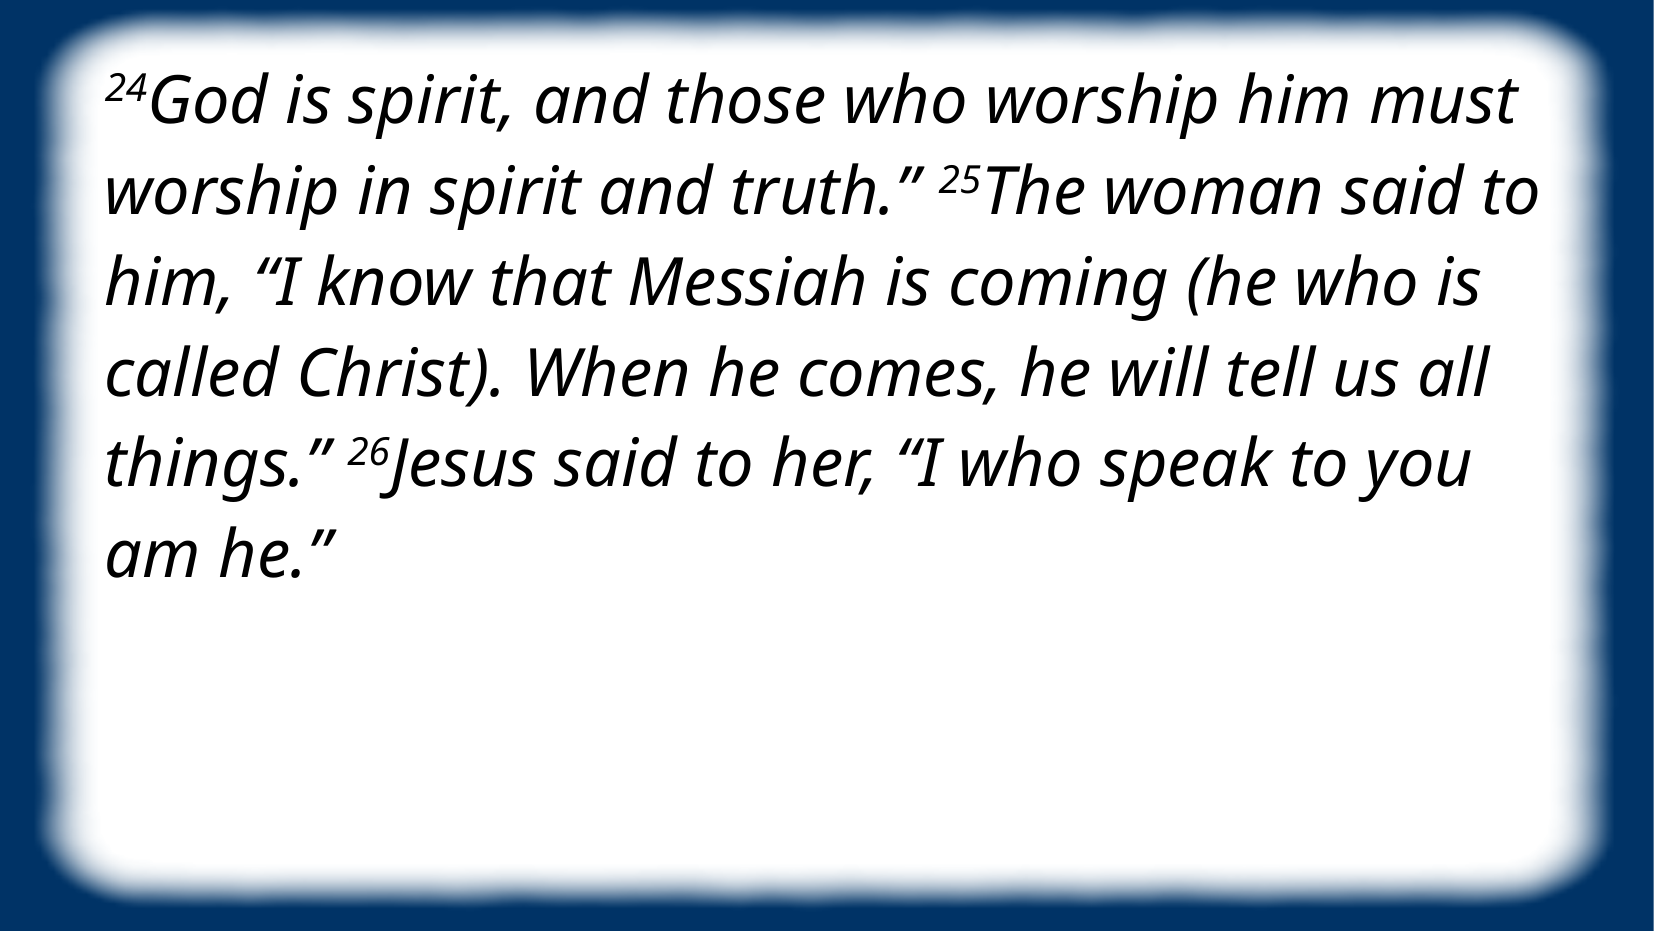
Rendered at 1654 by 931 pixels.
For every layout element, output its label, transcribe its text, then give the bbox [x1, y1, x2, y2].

text_box 24God is spirit, and those who worship him must worship in spirit and truth.” 25The woman said to him, “I know that Messiah is coming (he who is called Christ). When he comes, he will tell us all things.” 26Jesus said to her, “I who speak to you am he.” [90, 45, 1576, 601]
picture [0, 0, 1654, 931]
